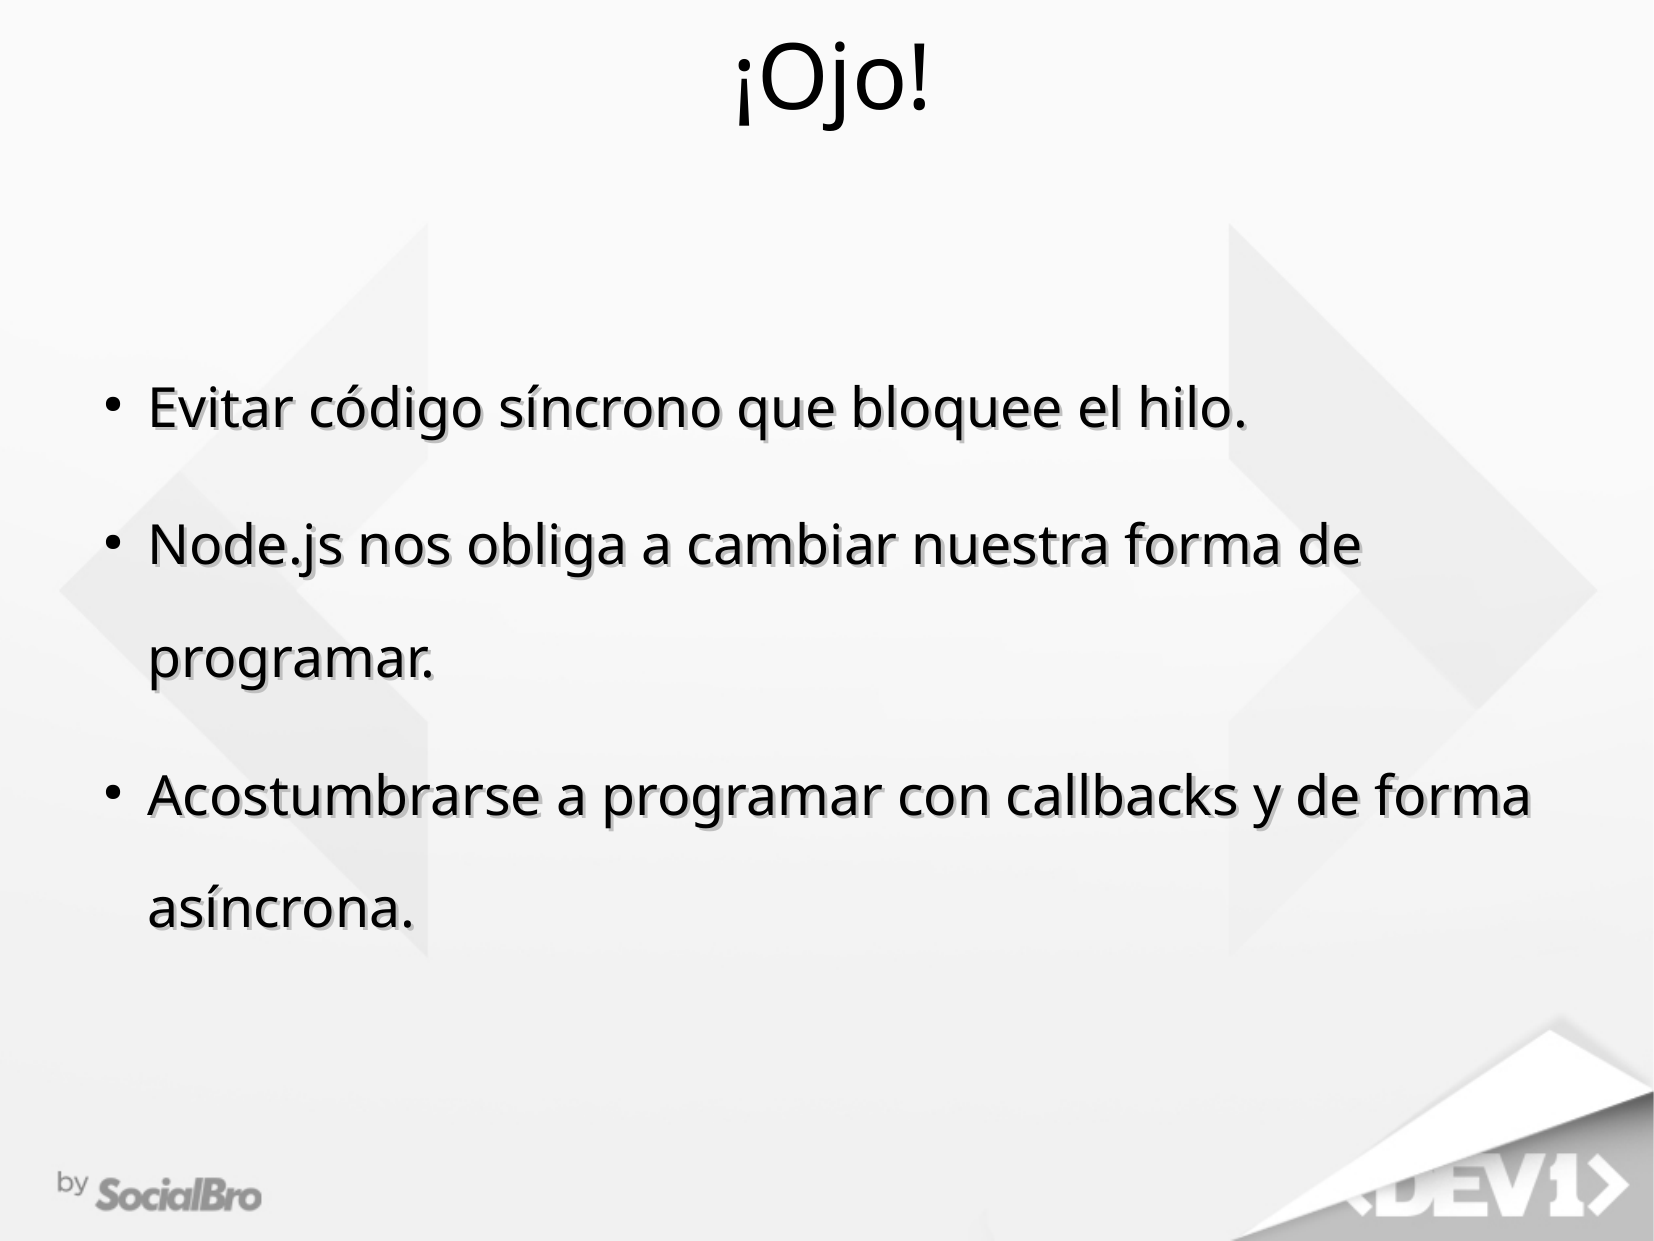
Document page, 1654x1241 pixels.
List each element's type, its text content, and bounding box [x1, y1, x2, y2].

picture [0, 0, 1654, 1241]
list Evitar código síncrono que bloquee el hilo. Node.js nos obliga a cambiar nuestra forma de programar. Acostumbrarse a programar con callbacks y de forma asíncrona. [88, 231, 1571, 951]
title ¡Ojo! [88, 0, 1577, 148]
